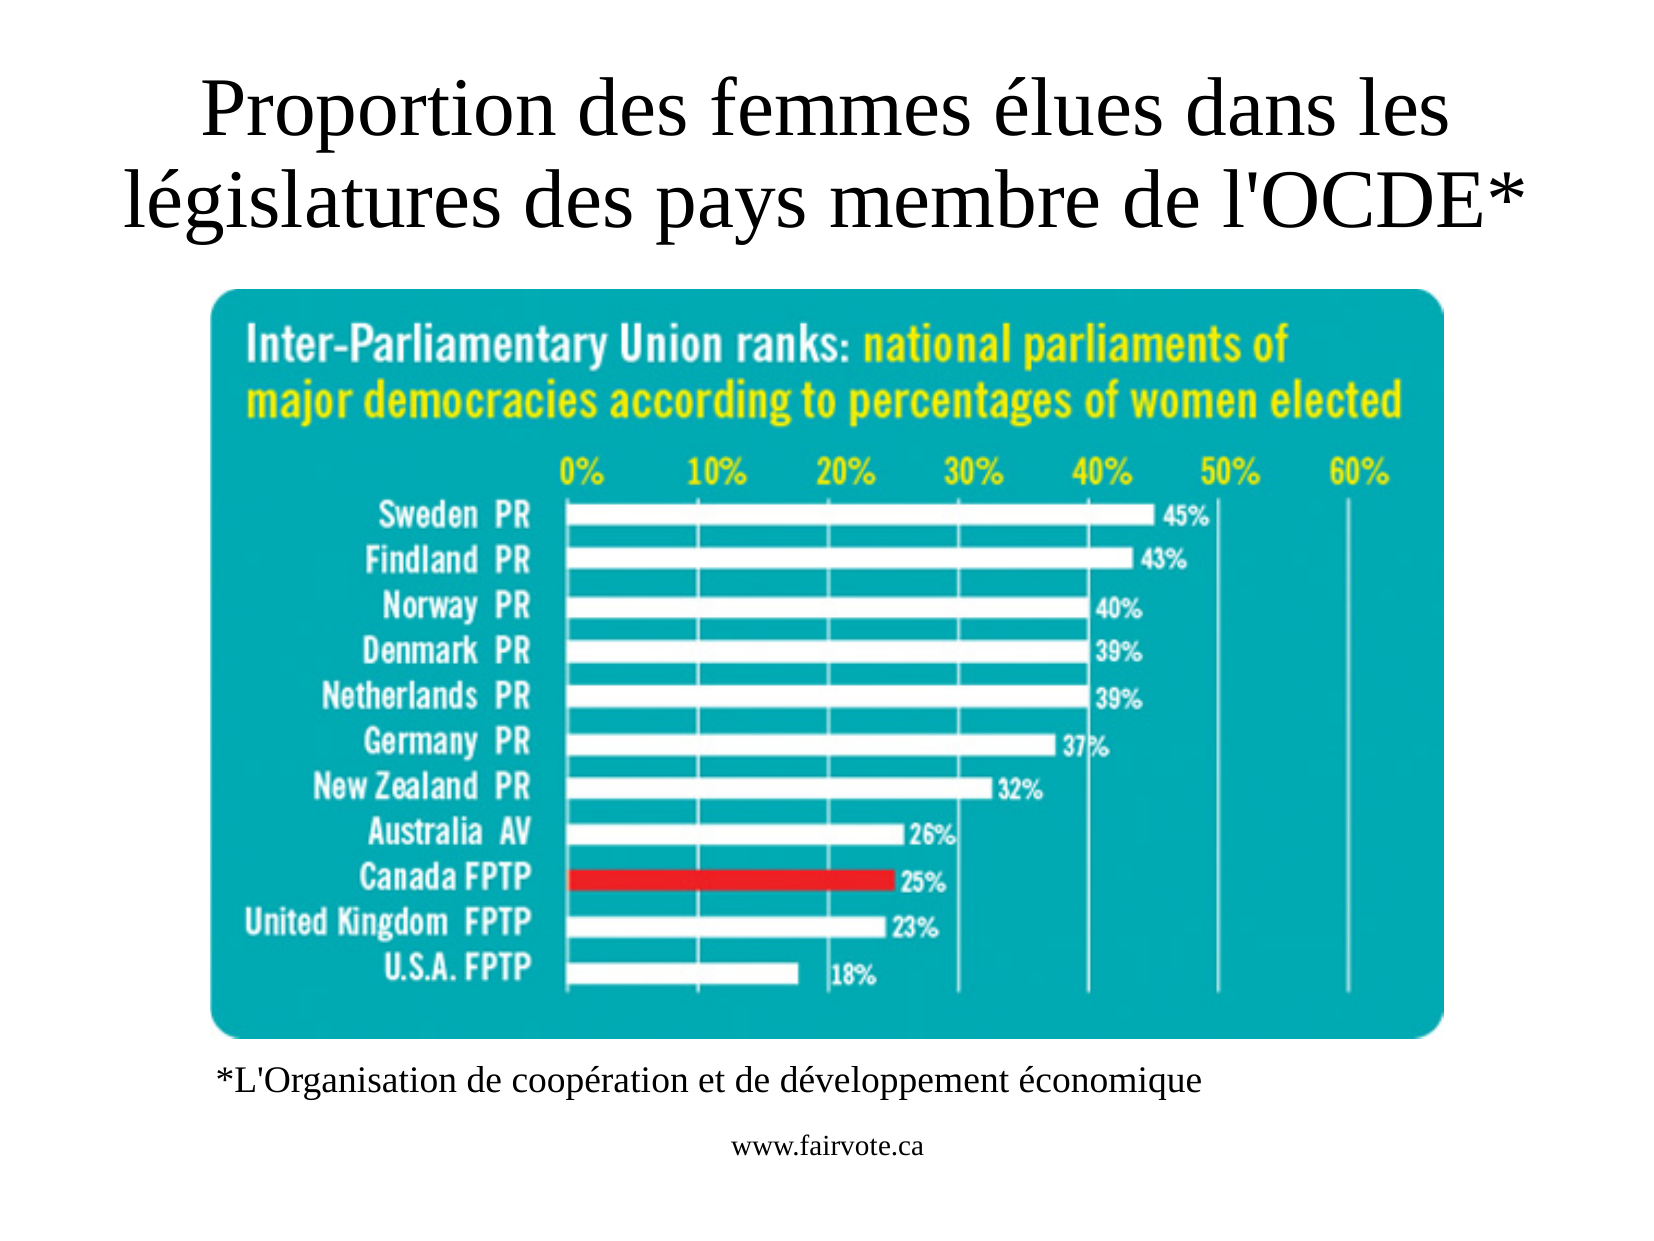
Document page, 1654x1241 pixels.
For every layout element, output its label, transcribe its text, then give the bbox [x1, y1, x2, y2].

title Proportion des femmes élues dans les législatures des pays membre de l'OCDE* [82, 49, 1571, 257]
text_box *L'Organisation de coopération et de développement économique [200, 1051, 1490, 1108]
picture [210, 289, 1444, 1039]
